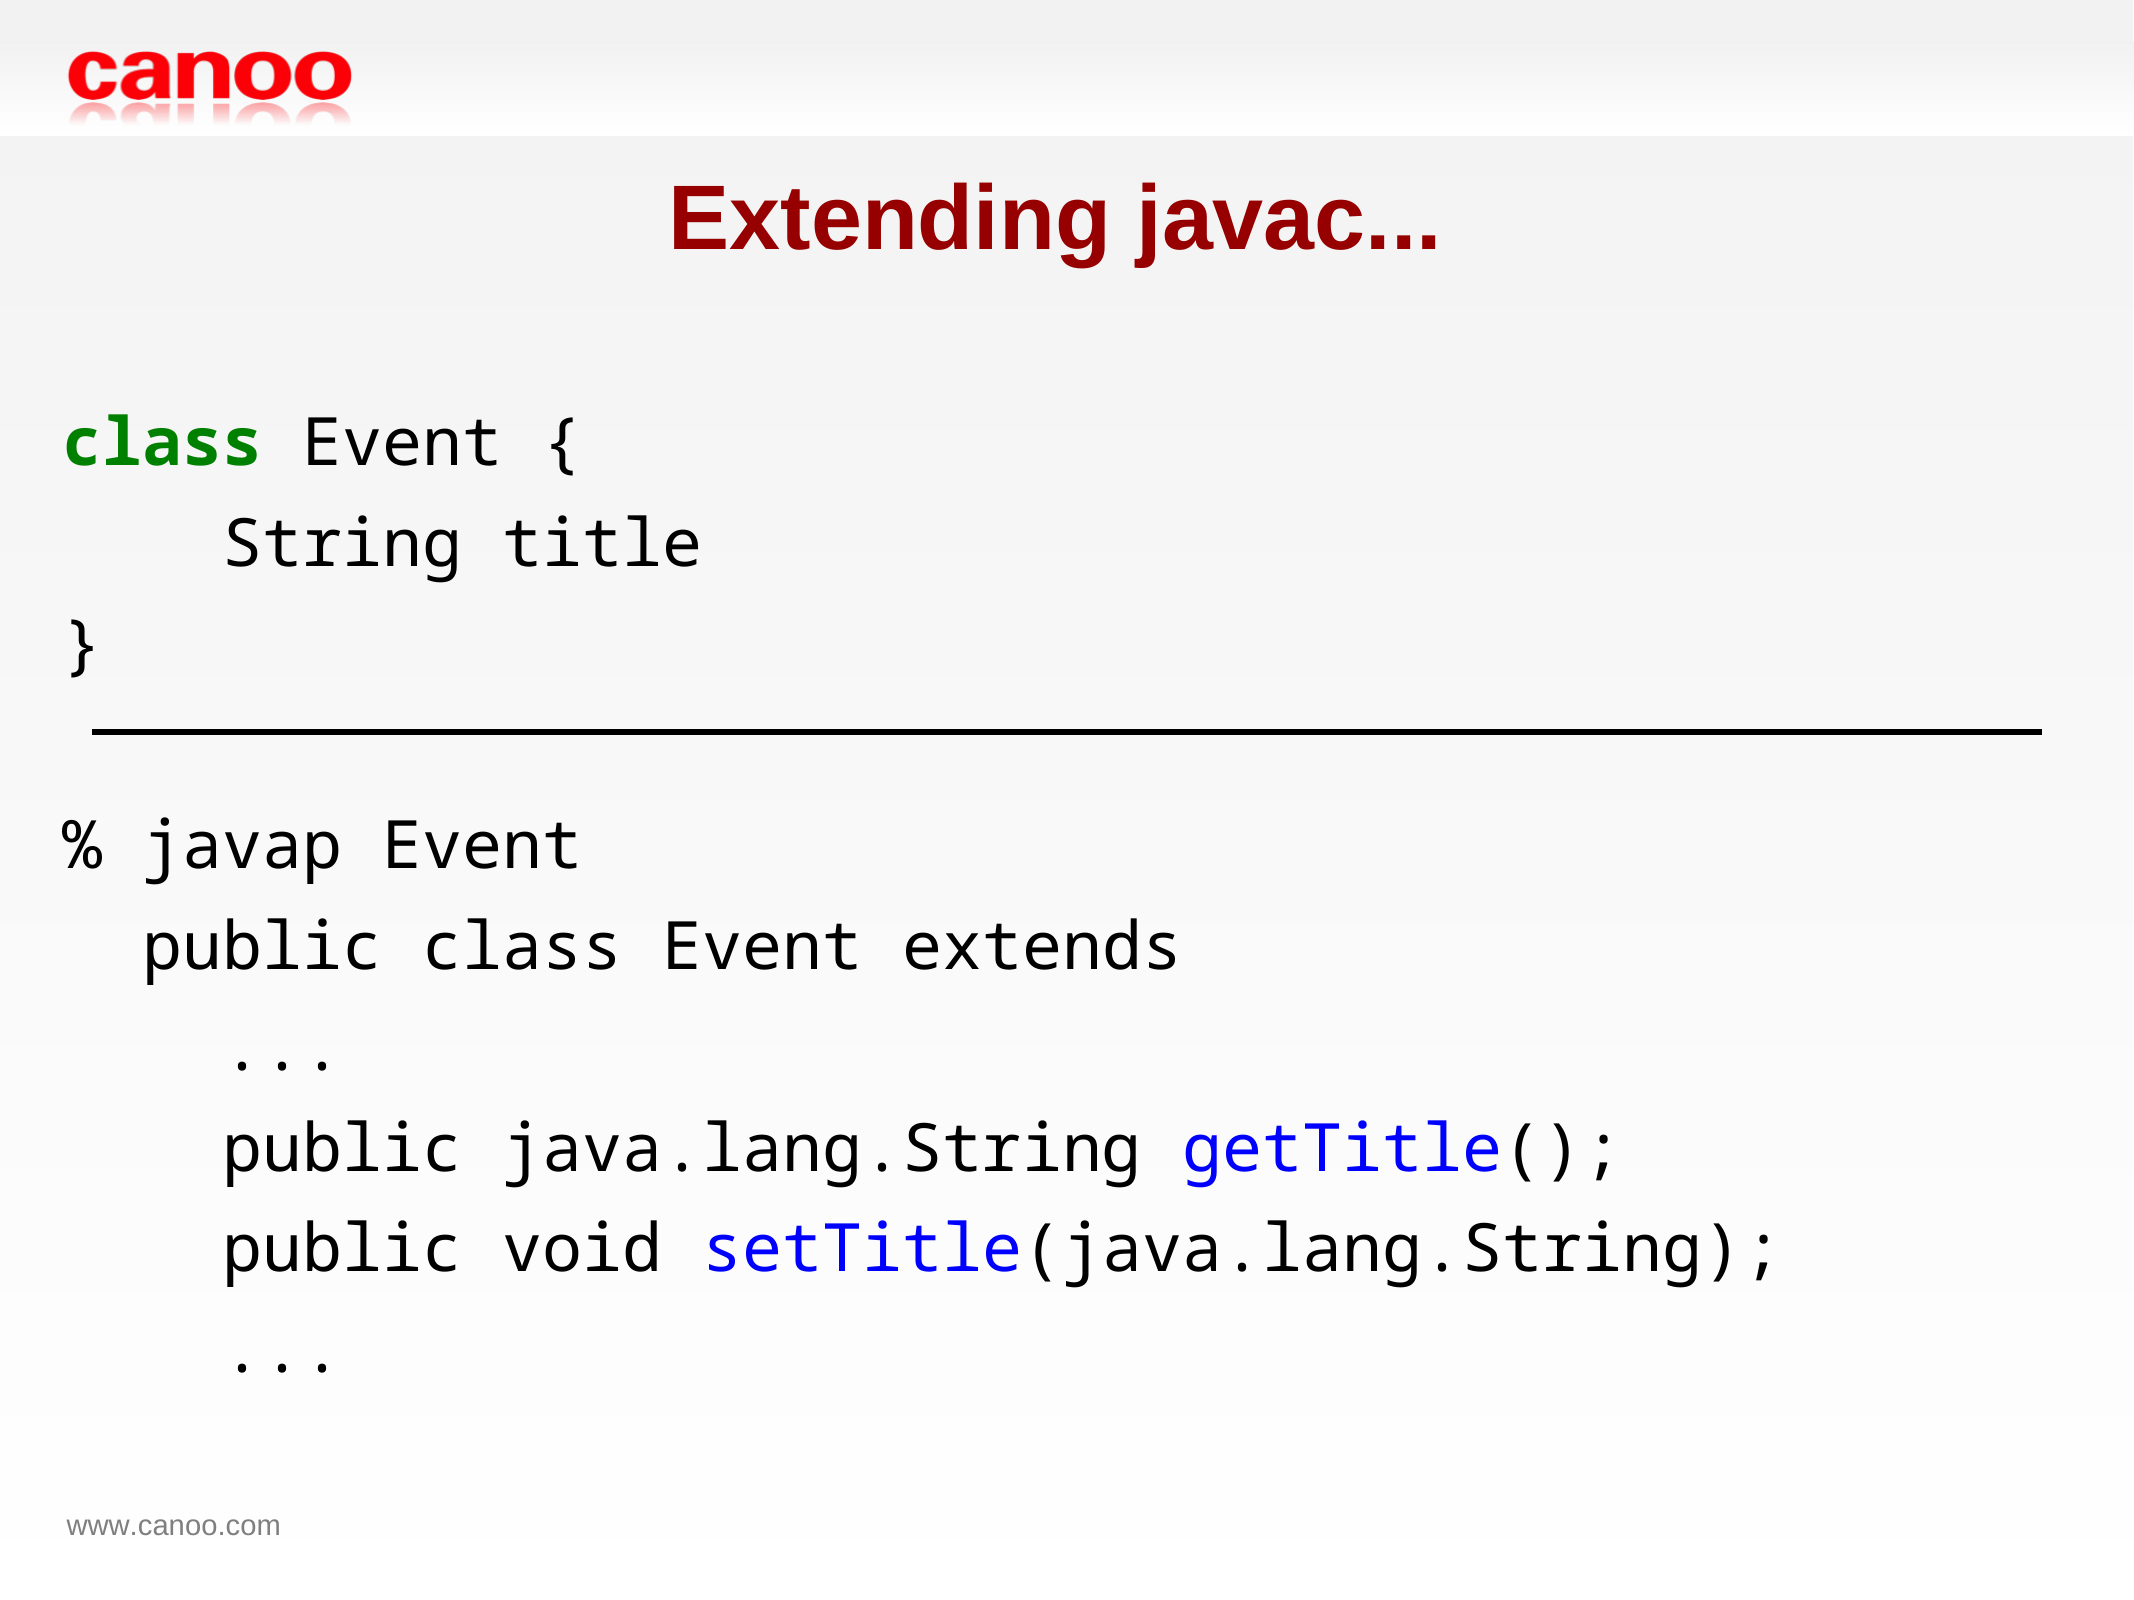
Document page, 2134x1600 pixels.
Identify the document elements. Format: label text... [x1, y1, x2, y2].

text_box class Event { String title } % javap Event public class Event extends ... public java.lang.String getTitle(); public void setTitle(java.lang.String); ... [62, 371, 2076, 1413]
picture [65, 48, 353, 149]
title Extending javac... [62, 149, 2076, 277]
